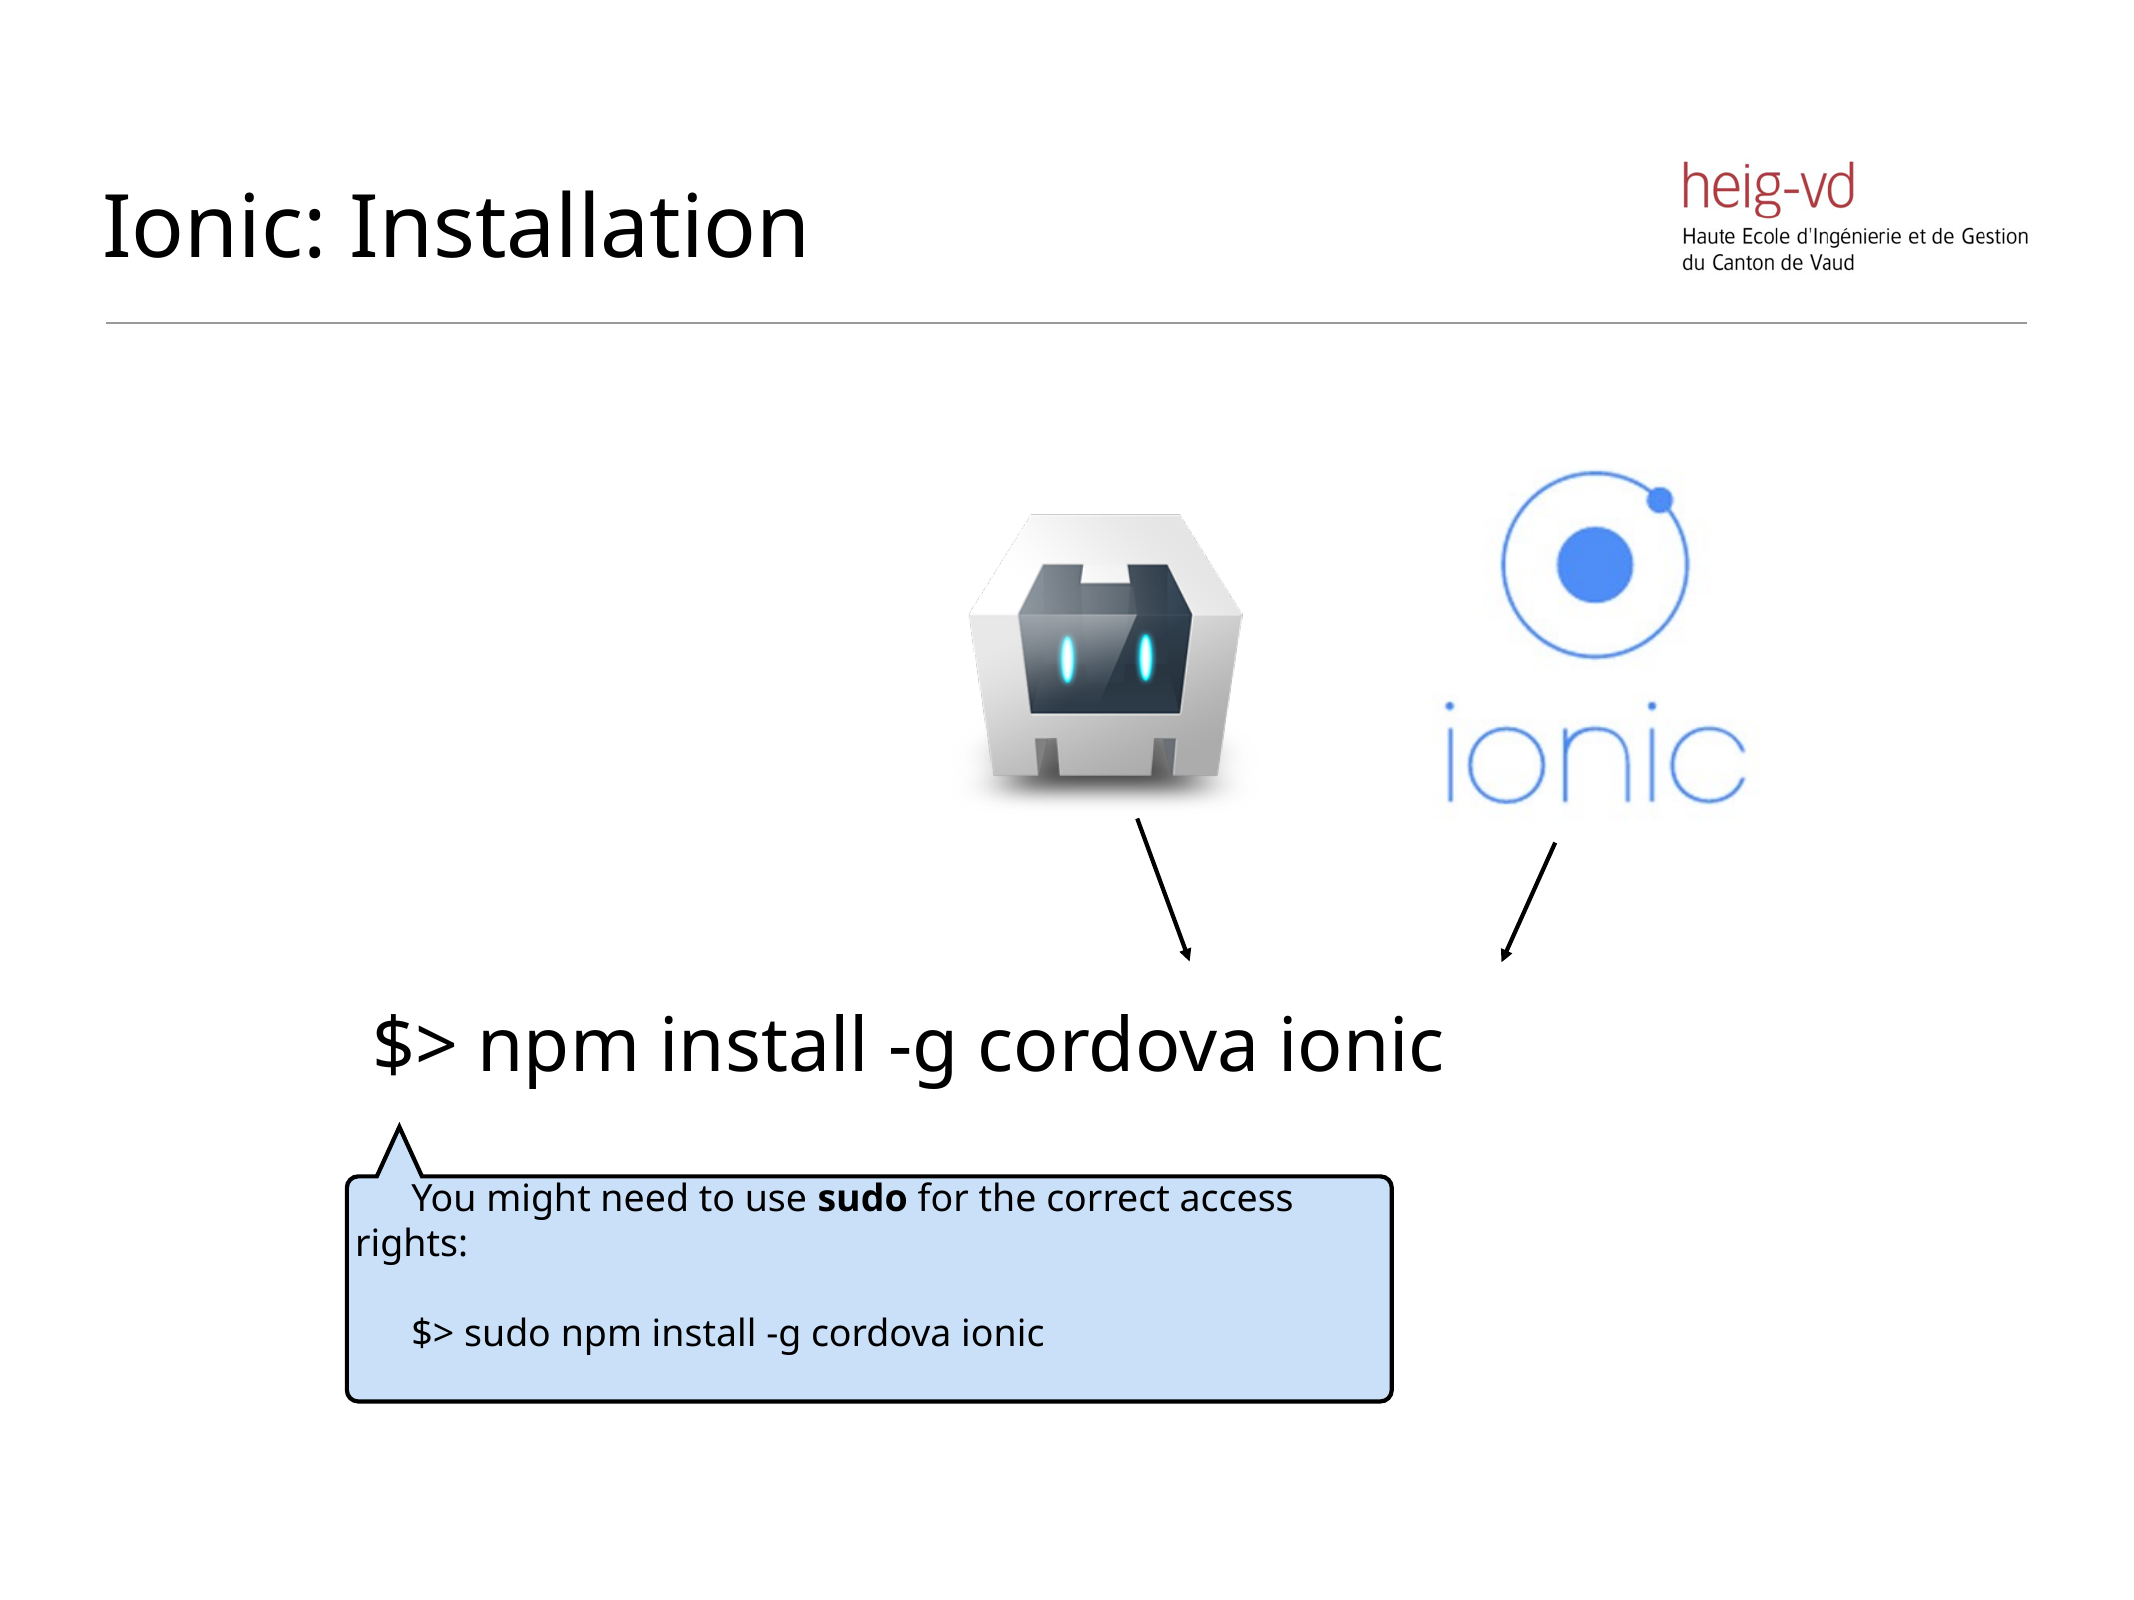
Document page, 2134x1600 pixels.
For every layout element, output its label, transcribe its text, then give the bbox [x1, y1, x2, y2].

picture [1426, 456, 1762, 826]
text_box You might need to use sudo for the correct access rights: $> sudo npm install -g cordova ionic [346, 1126, 1392, 1402]
text_box $> npm install -g cordova ionic [363, 988, 1455, 1096]
title Ionic: Installation [93, 54, 2040, 284]
picture [951, 506, 1261, 816]
